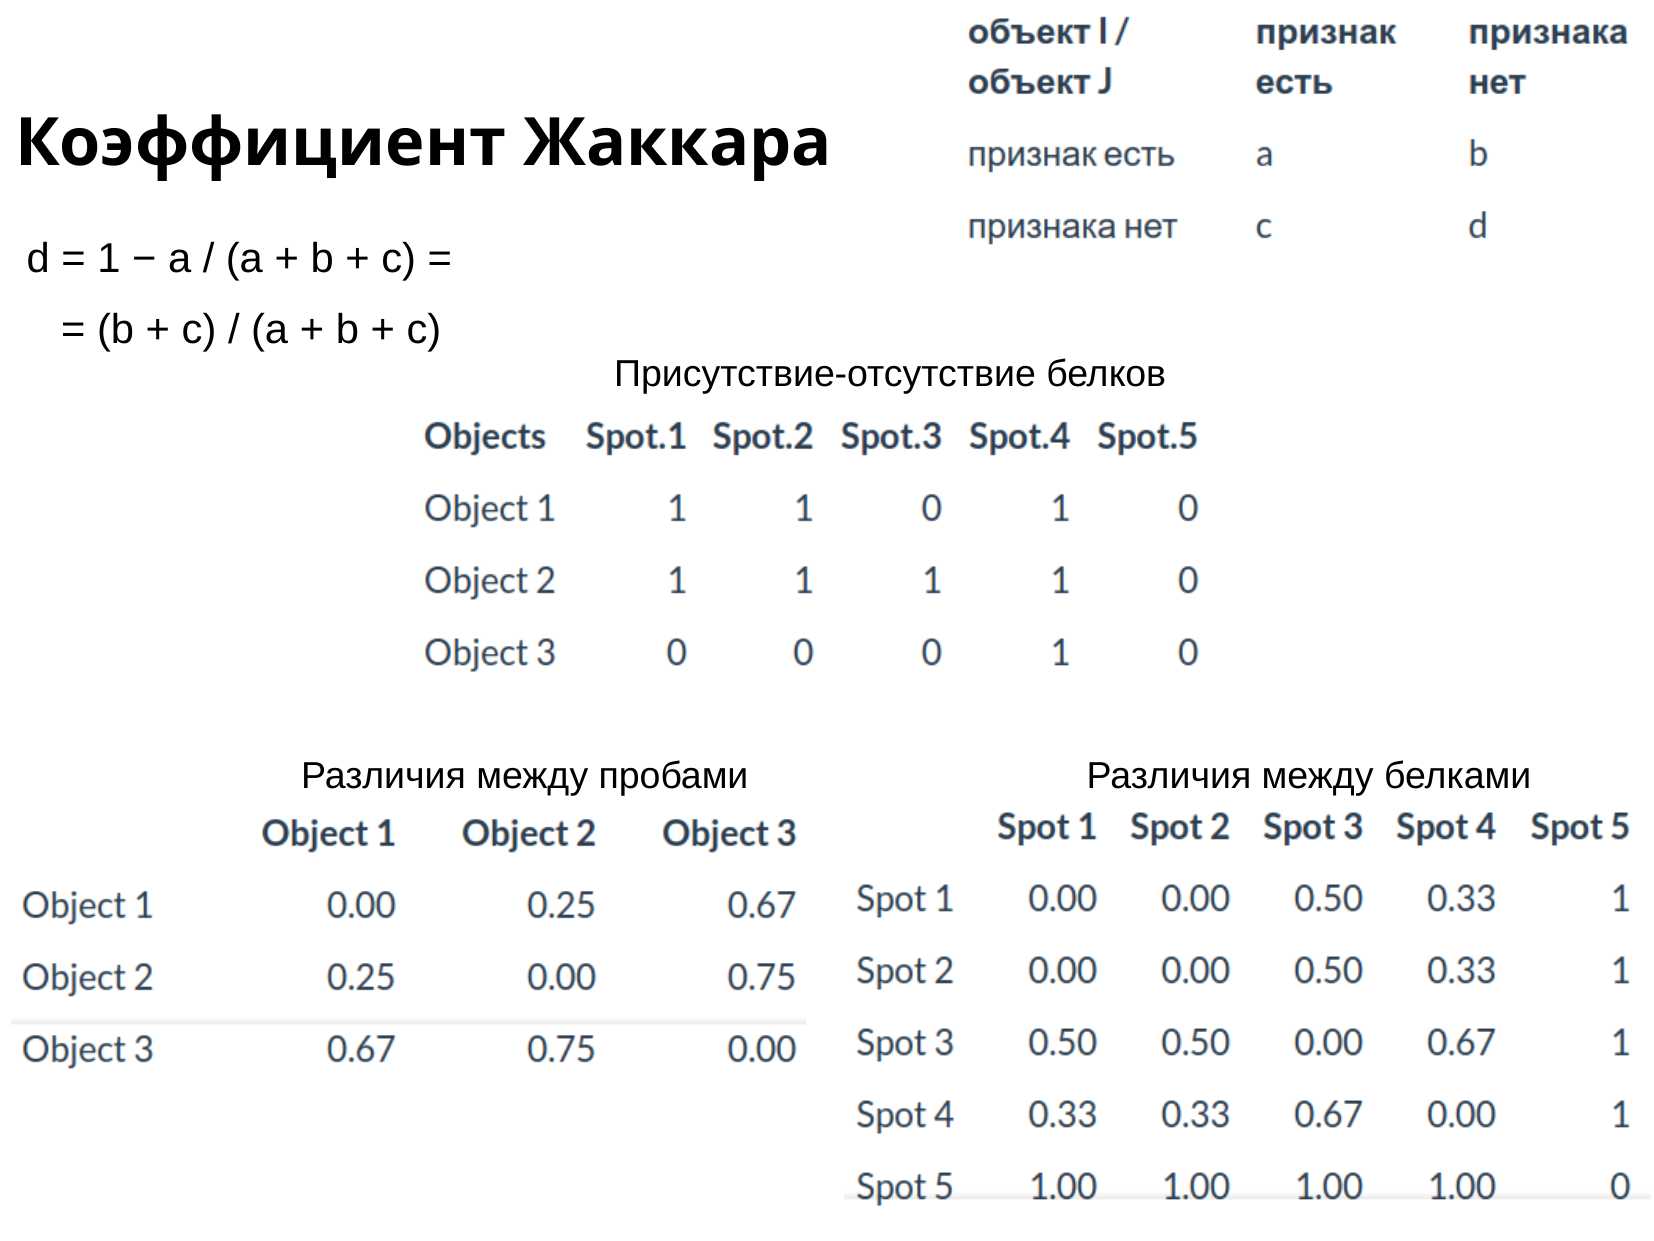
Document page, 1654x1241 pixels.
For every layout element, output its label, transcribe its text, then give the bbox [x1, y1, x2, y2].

text_box Различия между белками [1071, 747, 1547, 804]
picture [957, 11, 1636, 257]
picture [844, 805, 1651, 1223]
text_box Присутствие-отсутствие белков [599, 345, 1182, 403]
picture [418, 413, 1208, 689]
picture [11, 807, 806, 1081]
text_box Различия между пробами [286, 747, 764, 804]
text_box d = 1 − a / (a + b + c) = = (b + c) / (a + b + c) [11, 227, 535, 360]
title Коэффициент Жаккара [15, 19, 1636, 260]
